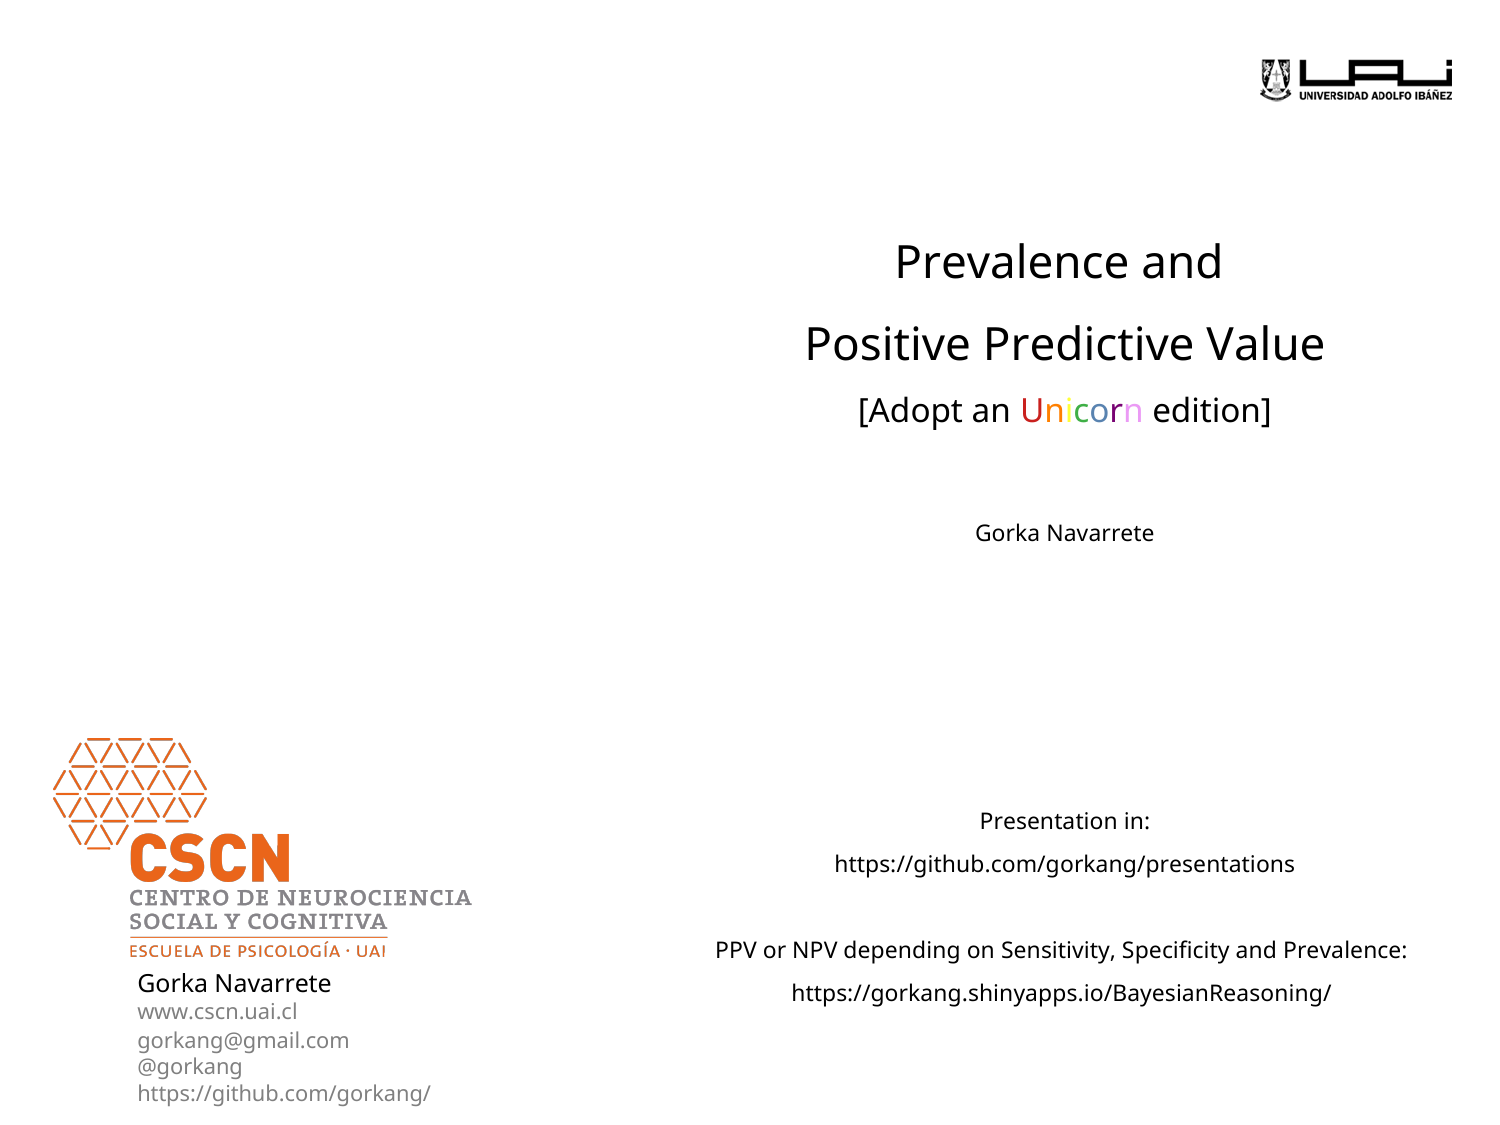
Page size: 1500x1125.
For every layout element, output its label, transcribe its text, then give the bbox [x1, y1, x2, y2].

text_box Prevalence and Positive Predictive Value [Adopt an Unicorn edition] Gorka Navarrete Presentation in: https://github.com/gorkang/presentations PPV or NPV depending on Sensitivity, Specificity and Prevalence: https://gorkang.shinyapps.io/BayesianReasoning/ [690, 149, 1441, 1066]
picture [53, 738, 472, 957]
text_box Gorka Navarrete www.cscn.uai.cl gorkang@gmail.com @gorkang https://github.com/gorkang/ [122, 945, 531, 1125]
picture [1260, 59, 1452, 103]
